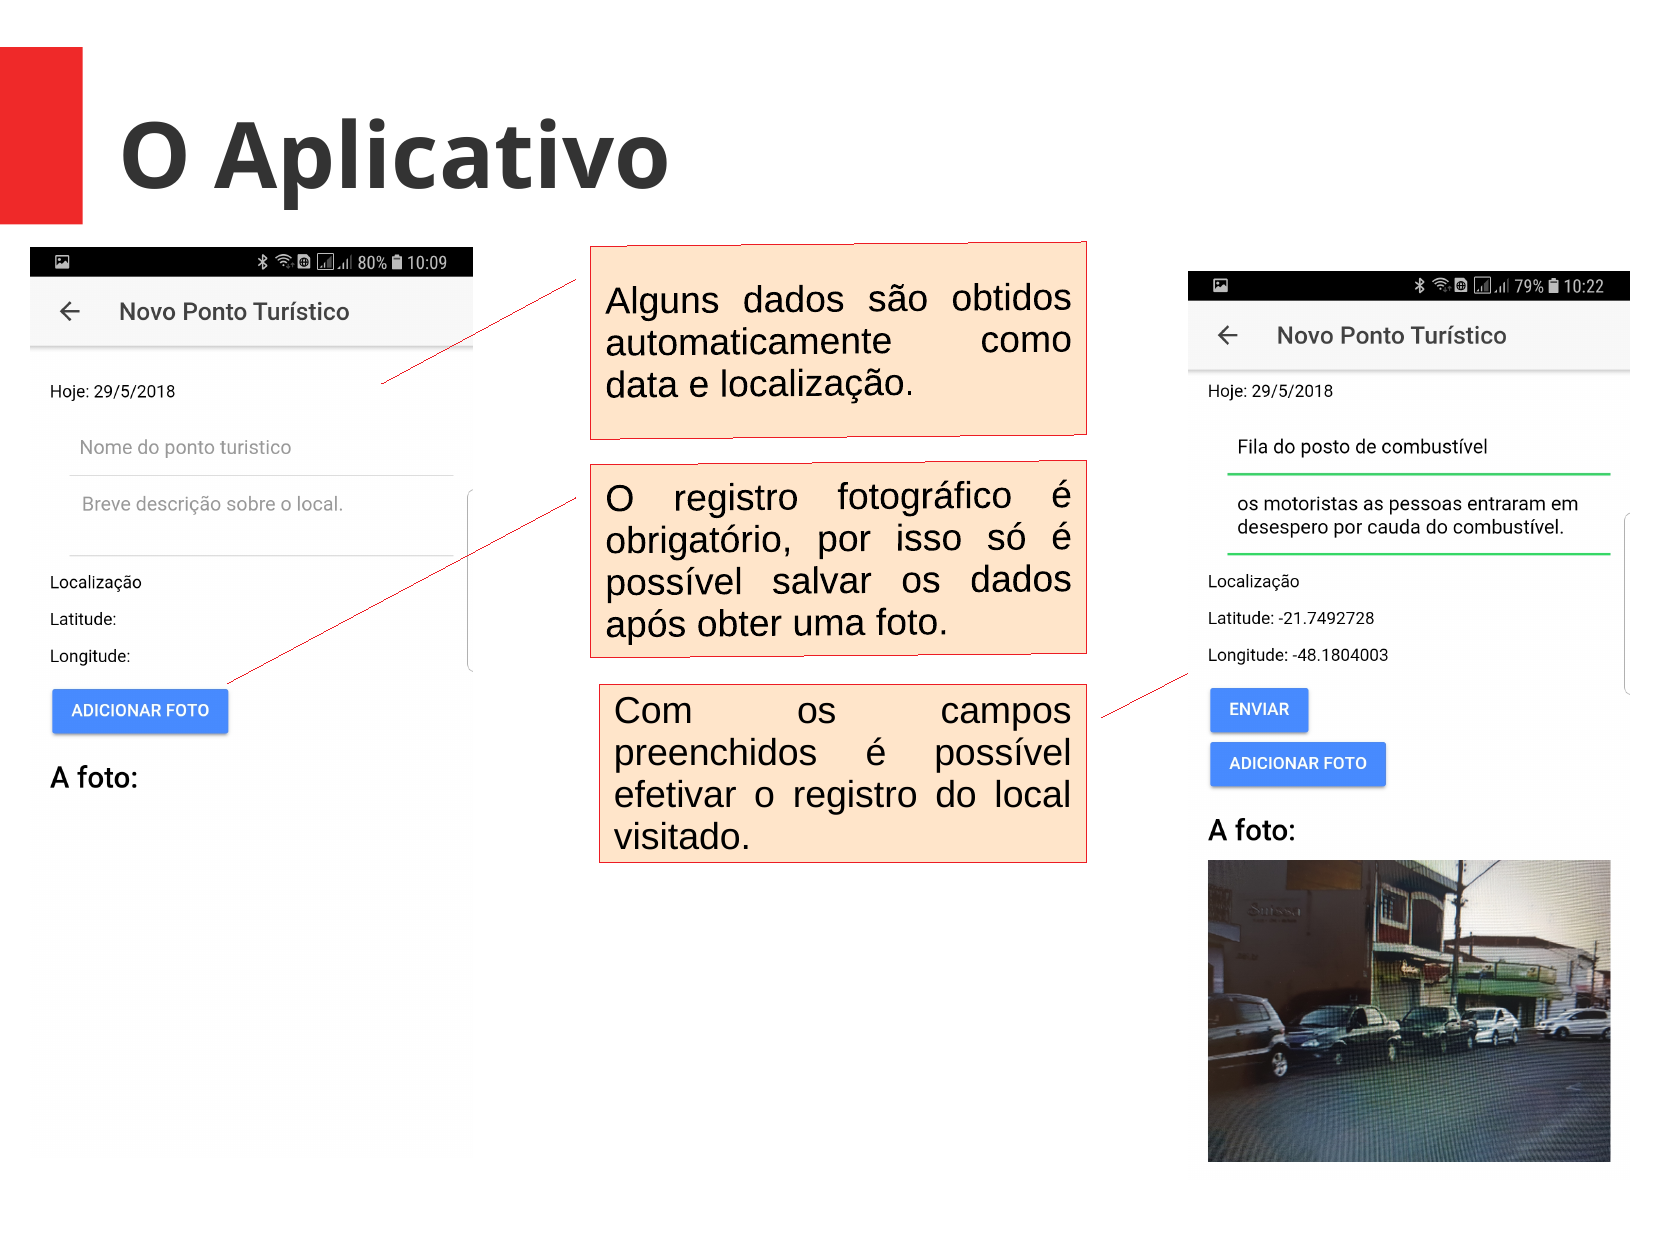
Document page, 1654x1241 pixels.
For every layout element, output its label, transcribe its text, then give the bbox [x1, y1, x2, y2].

picture [30, 247, 473, 1158]
text_box O registro fotográfico é obrigatório, por isso só é possível salvar os dados após obter uma foto. [590, 460, 1087, 658]
text_box Com os campos preenchidos é possível efetivar o registro do local visitado. [599, 685, 1086, 862]
picture [1188, 271, 1630, 1180]
text_box Alguns dados são obtidos automaticamente como data e localização. [590, 241, 1087, 440]
title O Aplicativo [118, 49, 1571, 257]
